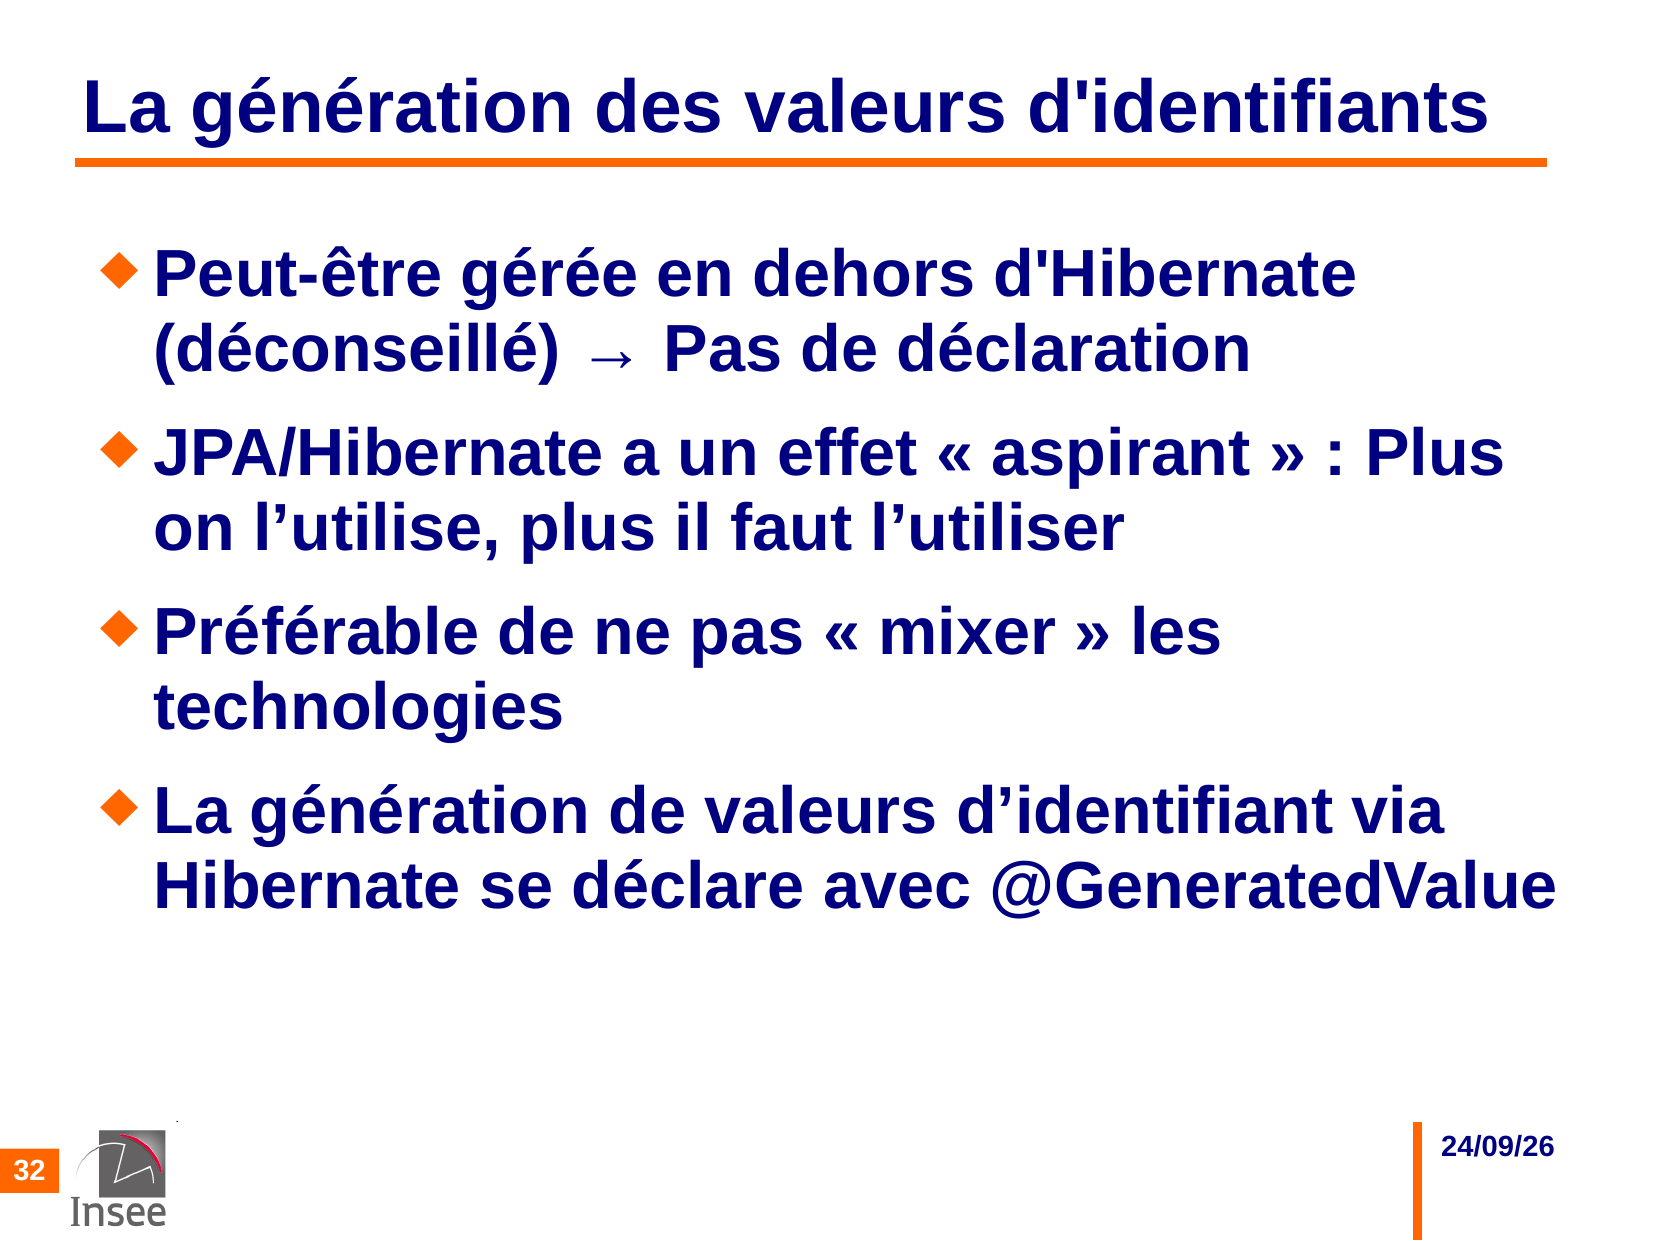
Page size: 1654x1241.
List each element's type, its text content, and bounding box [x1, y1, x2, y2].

list Peut-être gérée en dehors d'Hibernate (déconseillé) → Pas de déclaration JPA/Hibernate a un effet « aspirant » : Plus on l’utilise, plus il faut l’utiliser Préférable de ne pas « mixer » les technologies La génération de valeurs d’identifiant via Hibernate se déclare avec @GeneratedValue [82, 236, 1571, 1087]
picture [62, 1121, 178, 1241]
title La génération des valeurs d'identifiants [82, 49, 1619, 163]
